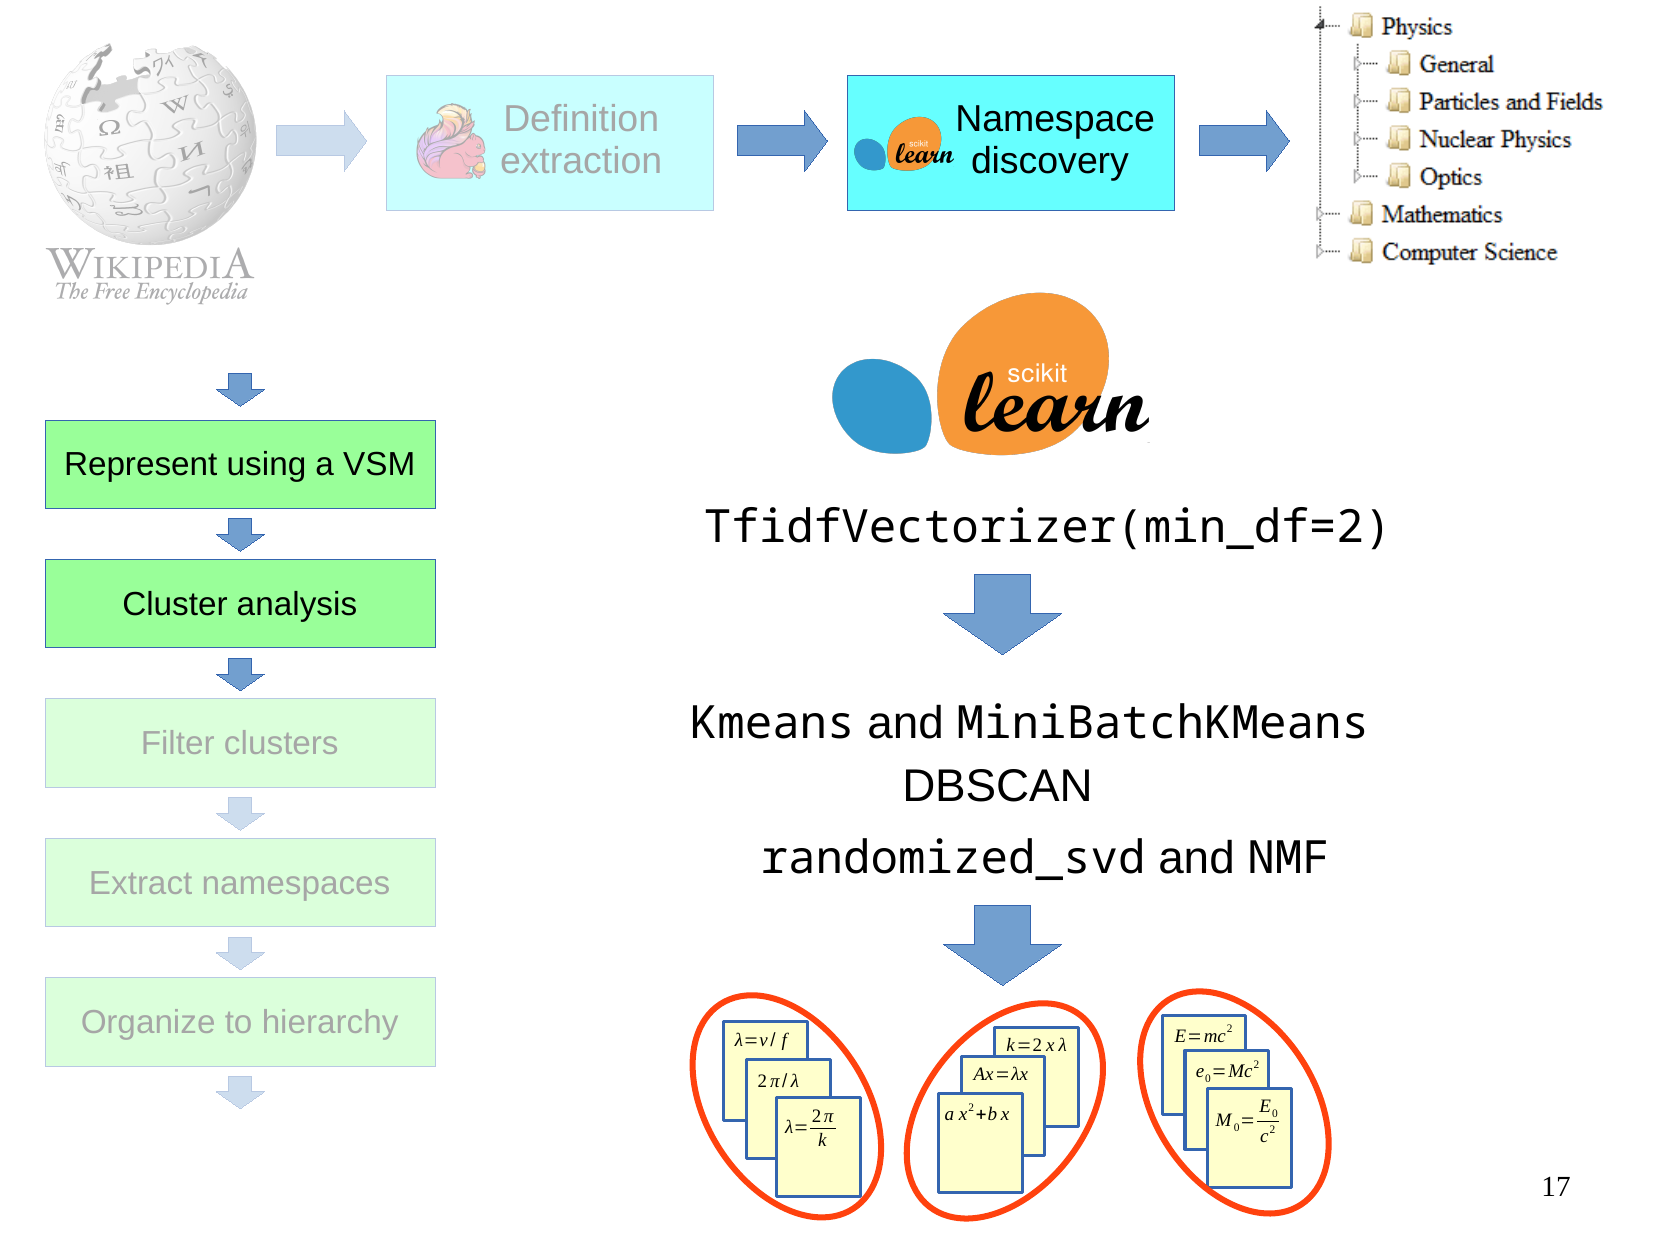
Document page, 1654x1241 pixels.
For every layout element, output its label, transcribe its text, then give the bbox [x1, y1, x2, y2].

chart [1192, 1057, 1263, 1085]
text_box [723, 1021, 861, 1197]
text_box [943, 574, 1062, 655]
text_box Represent using a VSM [45, 420, 436, 509]
chart [1002, 1034, 1071, 1057]
chart [780, 1105, 840, 1152]
text_box [938, 1027, 1079, 1193]
text_box randomized_svd and NMF [745, 816, 1307, 886]
picture [825, 254, 1156, 466]
text_box Namespace discovery [940, 90, 1181, 196]
text_box Kmeans and MiniBatchKMeans [675, 681, 1337, 751]
chart [968, 1063, 1033, 1086]
chart [730, 1029, 795, 1052]
text_box [943, 905, 1062, 986]
chart [754, 1070, 803, 1092]
text_box [1199, 110, 1290, 172]
chart [941, 1100, 1014, 1126]
text_box TfidfVectorizer(min_df=2) [689, 486, 1351, 555]
picture [852, 104, 956, 174]
text_box [0, 30, 736, 316]
text_box [216, 373, 265, 407]
picture [1304, 2, 1636, 279]
text_box [1162, 1015, 1292, 1188]
text_box [216, 658, 265, 691]
text_box DBSCAN [887, 752, 1108, 816]
text_box [737, 110, 828, 172]
chart [1210, 1095, 1283, 1148]
text_box [30, 695, 451, 1146]
text_box Cluster analysis [45, 559, 436, 648]
chart [1169, 1022, 1236, 1048]
text_box [216, 518, 265, 552]
text_box [847, 75, 1175, 211]
